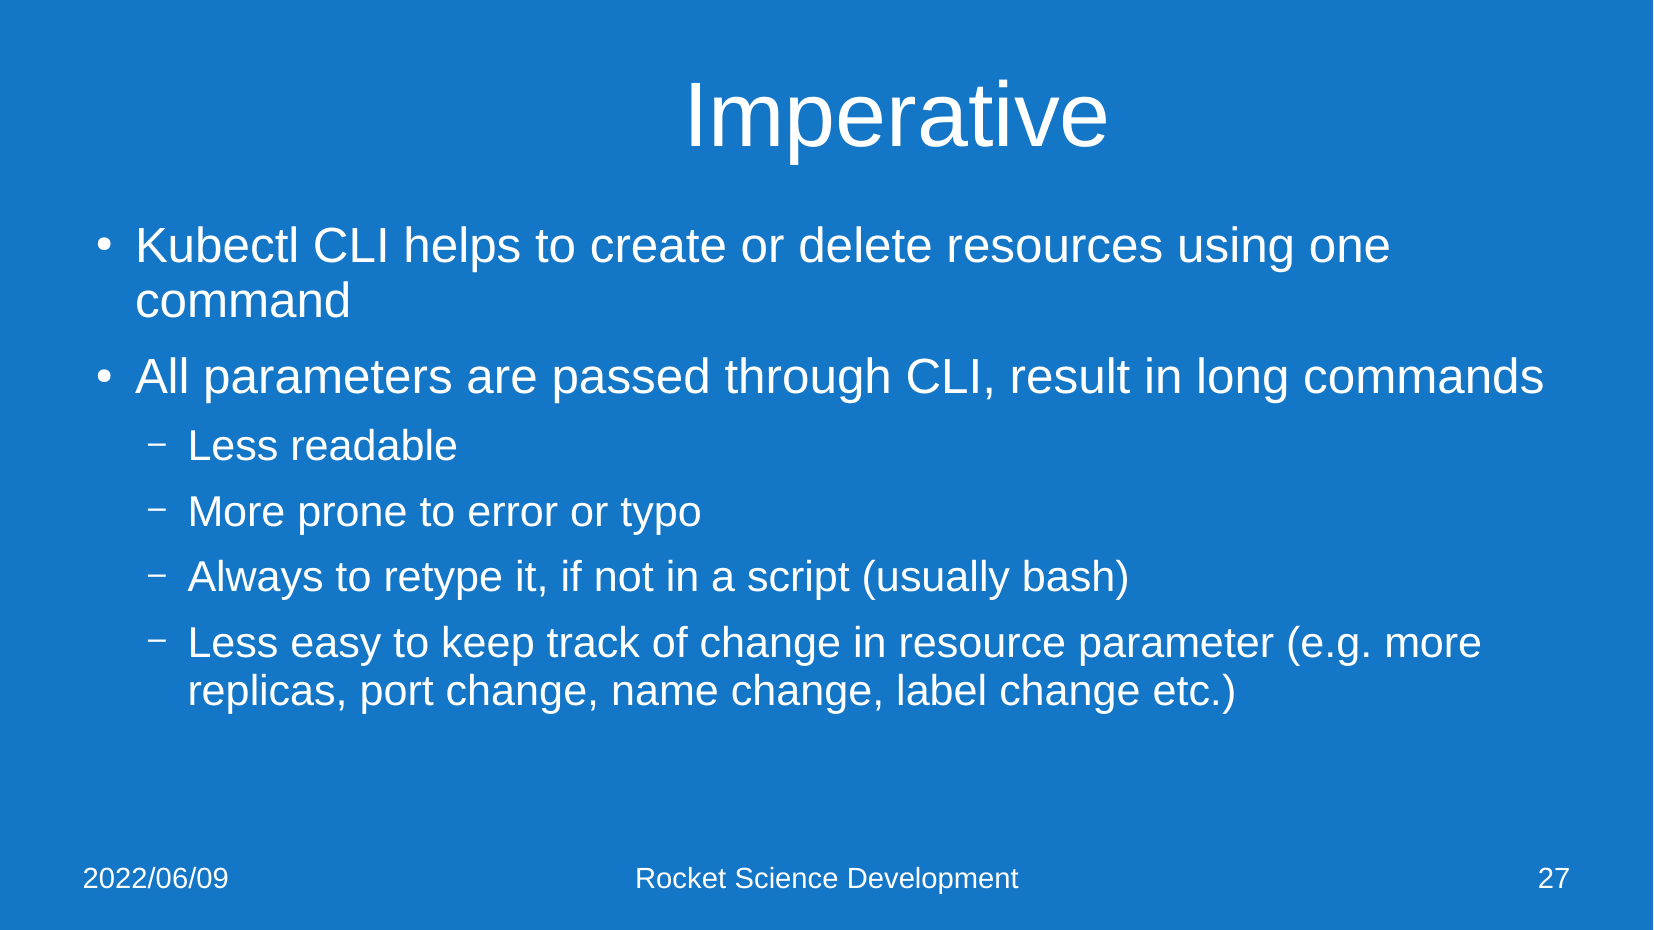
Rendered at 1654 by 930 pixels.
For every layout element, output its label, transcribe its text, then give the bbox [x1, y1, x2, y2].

title Imperative [82, 37, 1571, 193]
list Kubectl CLI helps to create or delete resources using one command All parameters are passed through CLI, result in long commands Less readable More prone to error or typo Always to retype it, if not in a script (usually bash) Less easy to keep track of change in resource parameter (e.g. more replicas, port change, name change, label change etc.) [82, 217, 1571, 757]
